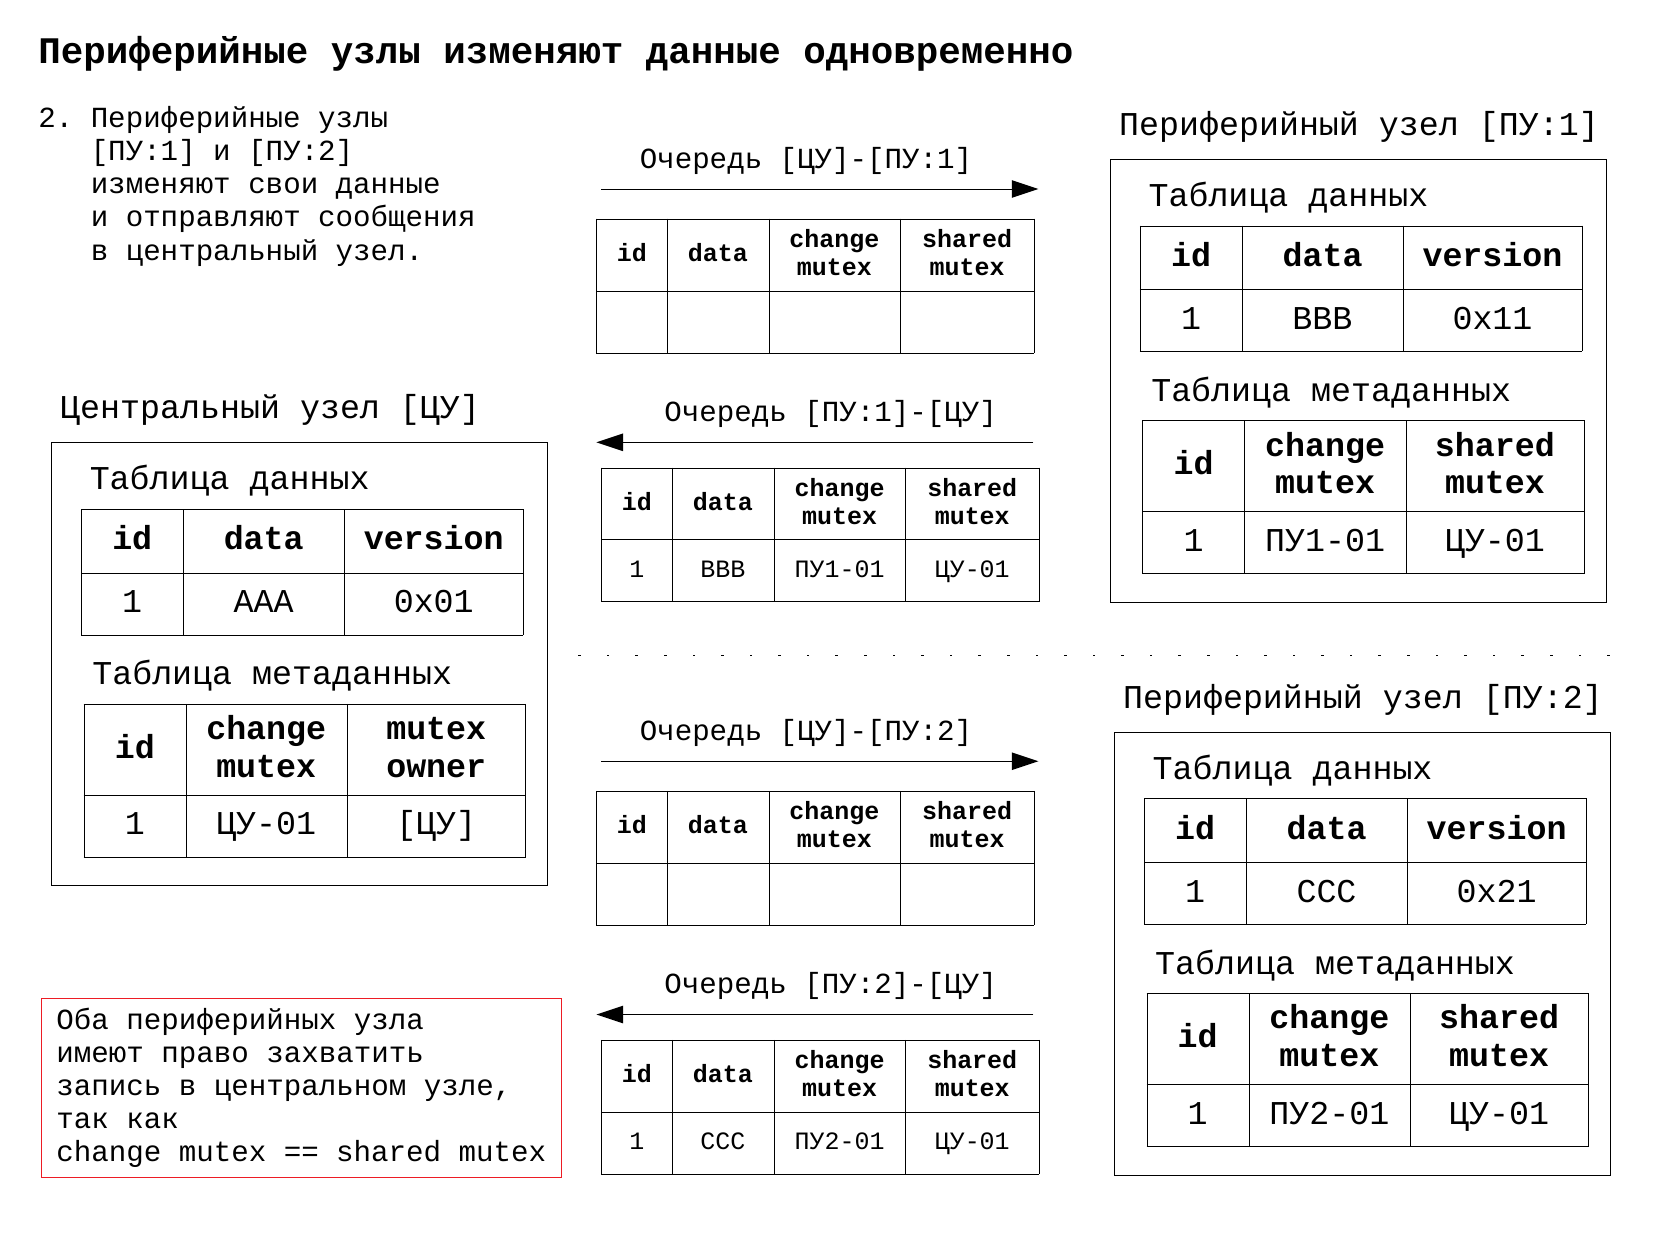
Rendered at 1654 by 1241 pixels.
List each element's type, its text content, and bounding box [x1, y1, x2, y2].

table_cell ПУ2-01 [775, 1113, 905, 1174]
text_box Очередь [ПУ:2]-[ЦУ] [649, 962, 1016, 1014]
table_header data [668, 792, 769, 863]
table_cell 1 [1141, 290, 1242, 351]
table_header data [668, 220, 769, 291]
table_header id [1141, 227, 1242, 289]
table_cell [770, 292, 900, 353]
table_header version [1408, 799, 1586, 862]
text_box Таблица данных [1133, 171, 1444, 224]
table_header version [1404, 227, 1582, 289]
table_cell [668, 864, 769, 925]
table_cell ЦУ-01 [906, 540, 1039, 601]
table_header id [602, 1041, 672, 1112]
text_box Центральный узел [ЦУ] [45, 383, 556, 437]
text_box Таблица метаданных [1136, 366, 1527, 419]
table_header shared mutex [901, 792, 1034, 863]
table_cell 0x11 [1404, 290, 1582, 351]
table_cell CCC [1247, 863, 1407, 924]
table_cell BBB [673, 540, 774, 601]
table_header data [184, 510, 344, 573]
text_box Оба периферийных узла имеют право захватить запись в центральном узле, так как change mutex == shared mutex [41, 998, 562, 1178]
text_box [1110, 159, 1607, 603]
table_header id [597, 792, 667, 863]
text_box Периферийный узел [ПУ:1] [1104, 100, 1614, 153]
table_cell 1 [85, 796, 186, 857]
table_header shared mutex [901, 220, 1034, 291]
table_header change mutex [187, 705, 347, 795]
table_cell 1 [1145, 863, 1246, 924]
table_header change mutex [770, 220, 900, 291]
table_header shared mutex [906, 1041, 1039, 1112]
table_header id [602, 469, 672, 539]
table_header mutex owner [348, 705, 525, 795]
table_cell ПУ1-01 [775, 540, 905, 601]
table_header version [345, 510, 523, 573]
table_header id [1148, 994, 1249, 1084]
table_header change mutex [775, 469, 905, 539]
table_header data [673, 1041, 774, 1112]
text_box Таблица данных [75, 454, 385, 508]
table_cell ЦУ-01 [1407, 512, 1584, 573]
table_cell ЦУ-01 [906, 1113, 1039, 1174]
table_cell AAA [184, 574, 344, 635]
table_header id [597, 220, 667, 291]
table_cell 1 [82, 574, 183, 635]
text_box [51, 442, 548, 886]
table_header data [1247, 799, 1407, 862]
table_header change mutex [1245, 421, 1406, 511]
table_cell ПУ2-01 [1250, 1085, 1410, 1146]
table_cell ЦУ-01 [187, 796, 347, 857]
table_cell [ЦУ] [348, 796, 525, 857]
table_cell [668, 292, 769, 353]
table_cell ЦУ-01 [1411, 1085, 1588, 1146]
table_header id [82, 510, 183, 573]
text_box 2. Периферийные узлы [ПУ:1] и [ПУ:2] изменяют свои данные и отправляют сообщения в центральный узел. [23, 96, 491, 277]
table_header id [1145, 799, 1246, 862]
text_box Очередь [ЦУ]-[ПУ:1] [624, 136, 992, 189]
text_box Периферийные узлы изменяют данные одновременно [23, 25, 1089, 83]
table_header id [85, 705, 186, 795]
table_cell 1 [1143, 512, 1244, 573]
table_cell 0x01 [345, 574, 523, 635]
table_header data [673, 469, 774, 539]
table_cell 1 [1148, 1085, 1249, 1146]
text_box Очередь [ПУ:1]-[ЦУ] [649, 389, 1016, 442]
table_cell [901, 864, 1034, 925]
text_box [1114, 732, 1611, 1176]
table_header data [1243, 227, 1403, 289]
table_header shared mutex [1407, 421, 1584, 511]
table_cell 1 [602, 1113, 672, 1174]
table_cell BBB [1243, 290, 1403, 351]
table_cell [770, 864, 900, 925]
text_box Периферийный узел [ПУ:2] [1108, 673, 1619, 726]
table_cell CCC [673, 1113, 774, 1174]
table_header change mutex [770, 792, 900, 863]
table_cell 0x21 [1408, 863, 1586, 924]
table_header id [1143, 421, 1244, 511]
table_header shared mutex [1411, 994, 1588, 1084]
table_cell [597, 864, 667, 925]
table_cell 1 [602, 540, 672, 601]
table_header change mutex [775, 1041, 905, 1112]
text_box Таблица метаданных [77, 649, 468, 703]
table_cell ПУ1-01 [1245, 512, 1406, 573]
table_header shared mutex [906, 469, 1039, 539]
table_header change mutex [1250, 994, 1410, 1084]
table_cell [901, 292, 1034, 353]
text_box Таблица метаданных [1140, 938, 1531, 992]
table_cell [597, 292, 667, 353]
text_box Очередь [ЦУ]-[ПУ:2] [624, 708, 992, 762]
text_box Таблица данных [1137, 744, 1448, 797]
